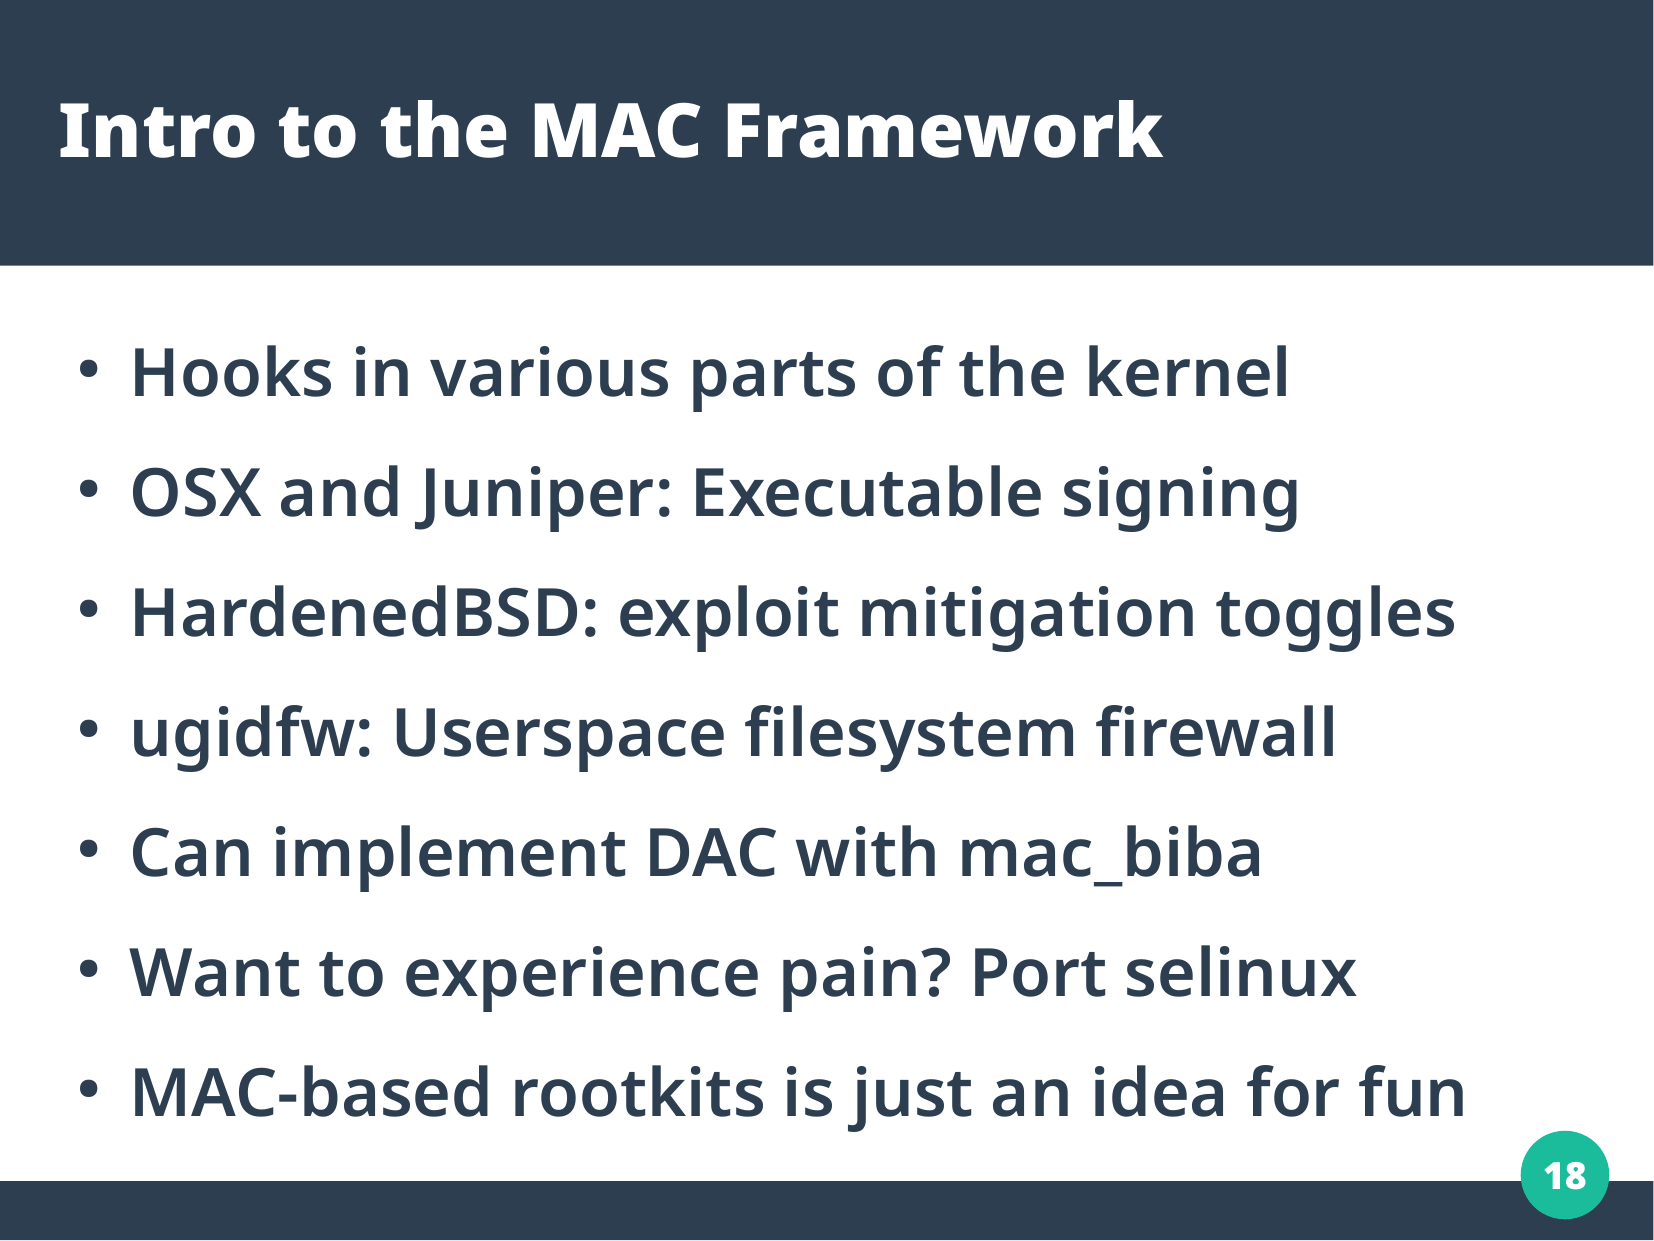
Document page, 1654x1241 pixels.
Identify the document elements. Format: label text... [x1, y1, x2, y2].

list Hooks in various parts of the kernel OSX and Juniper: Executable signing HardenedBSD: exploit mitigation toggles ugidfw: Userspace filesystem firewall Can implement DAC with mac_biba Want to experience pain? Port selinux MAC-based rootkits is just an idea for fun [59, 324, 1595, 1152]
title Intro to the MAC Framework [59, 49, 1595, 207]
